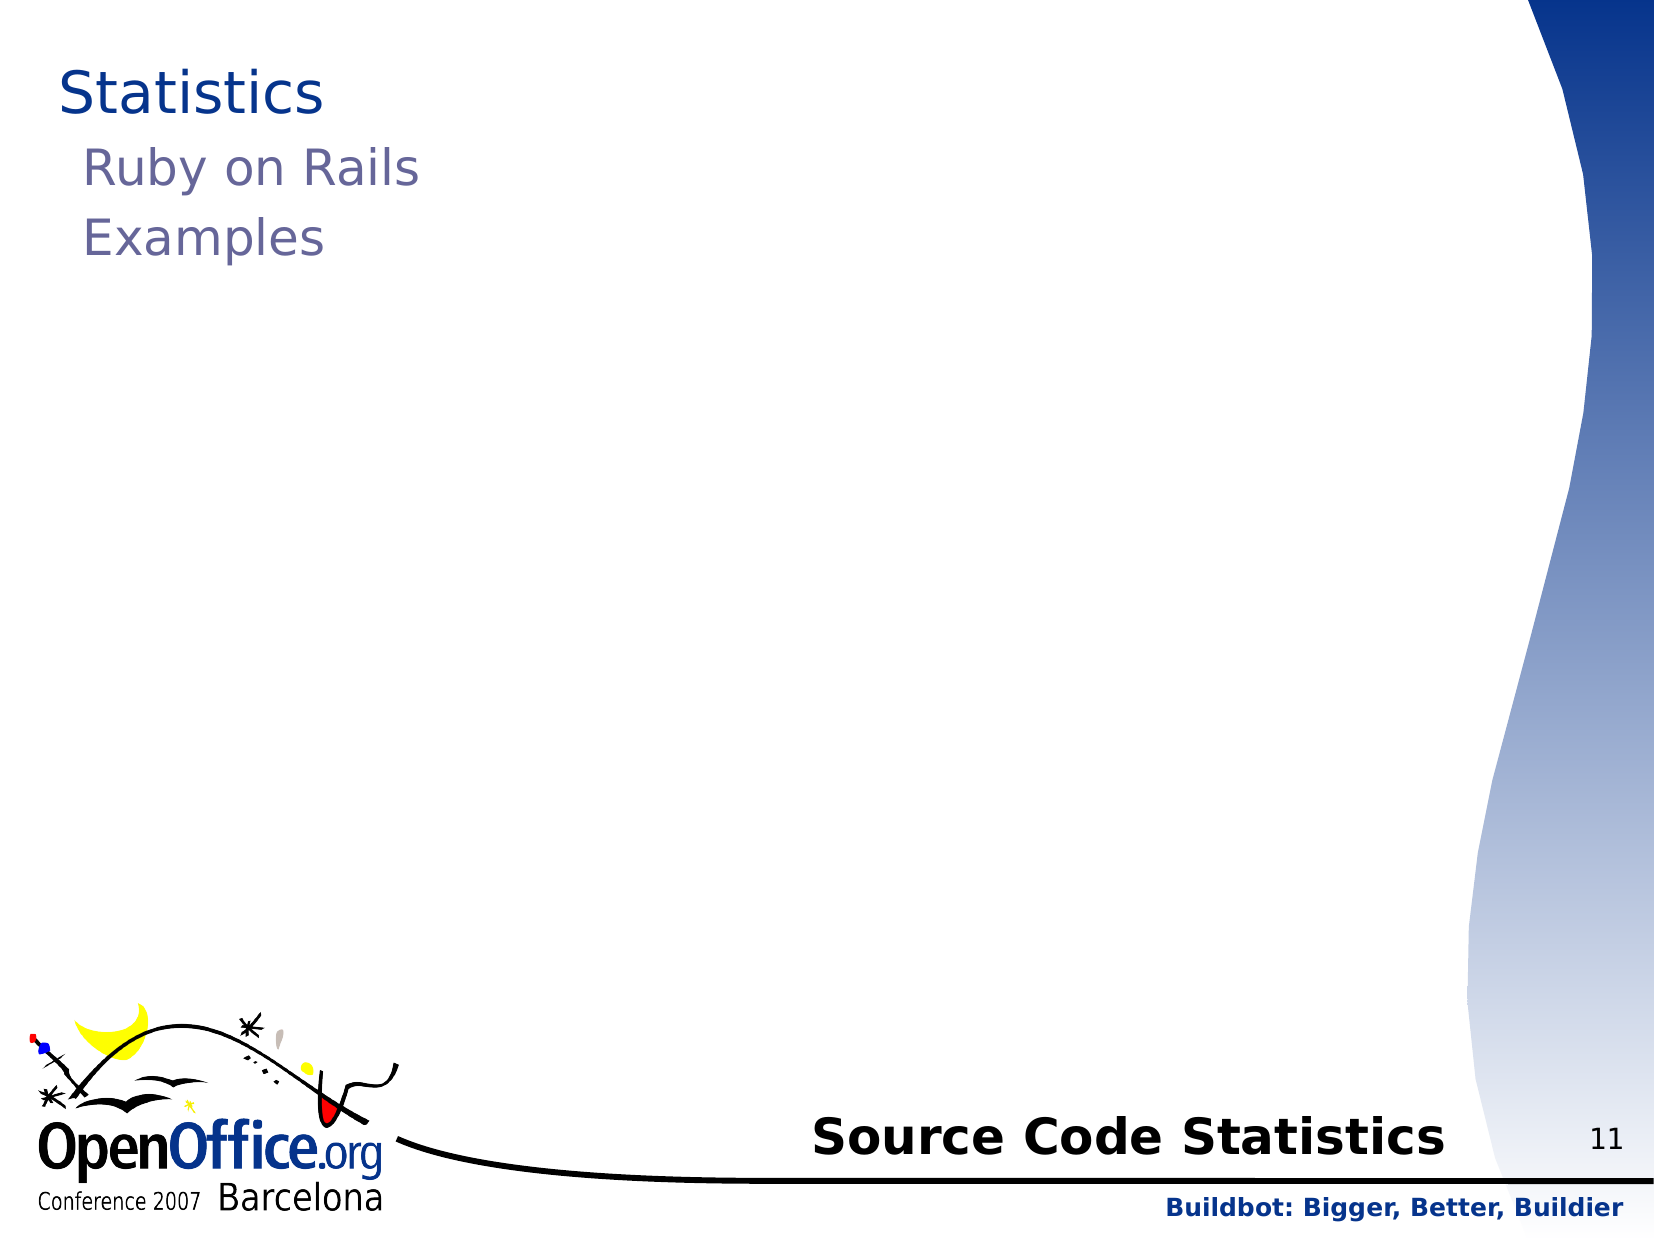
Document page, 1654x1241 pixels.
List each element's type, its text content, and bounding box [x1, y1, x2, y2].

list Statistics Ruby on Rails Examples [59, 59, 1418, 931]
picture [29, 1003, 399, 1211]
title Source Code Statistics [531, 1099, 1447, 1174]
